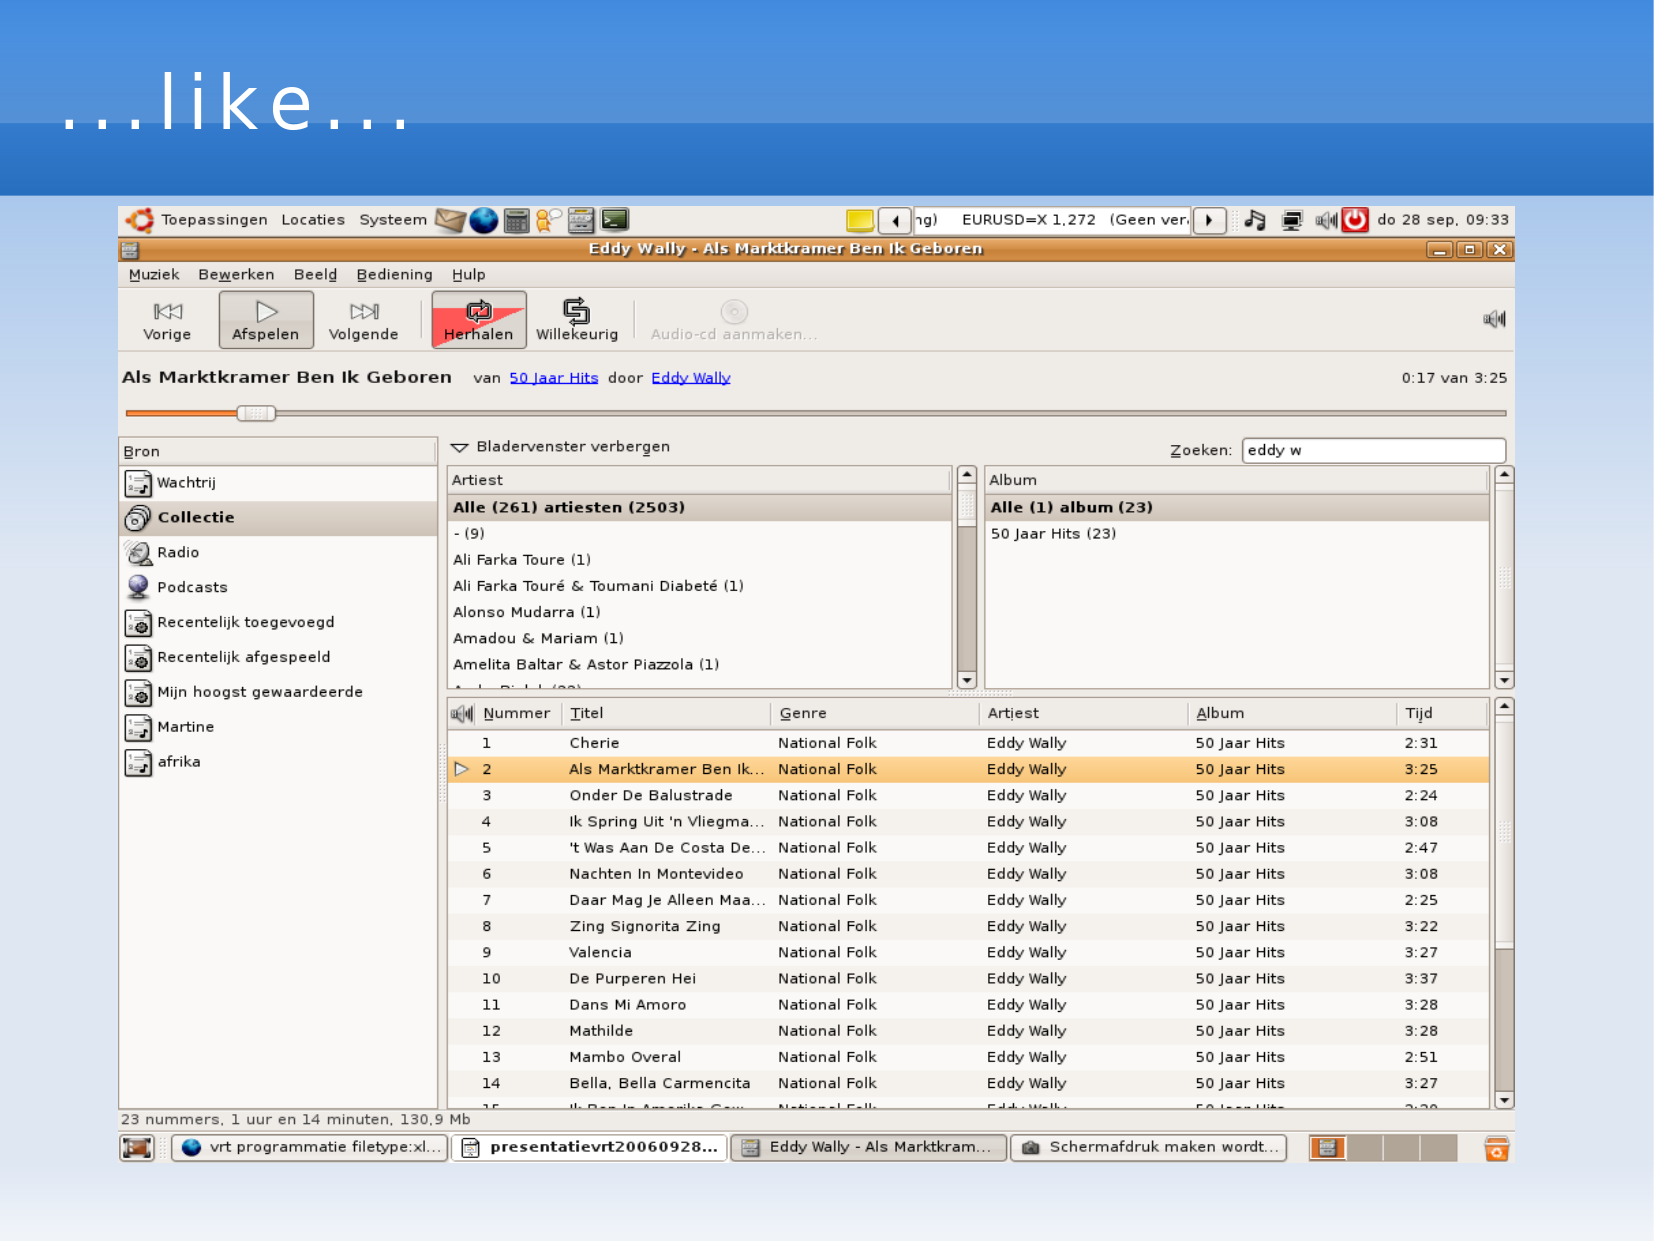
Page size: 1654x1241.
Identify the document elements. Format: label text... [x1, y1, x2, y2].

picture [0, 0, 1654, 1241]
title ...like... [59, 29, 1270, 178]
